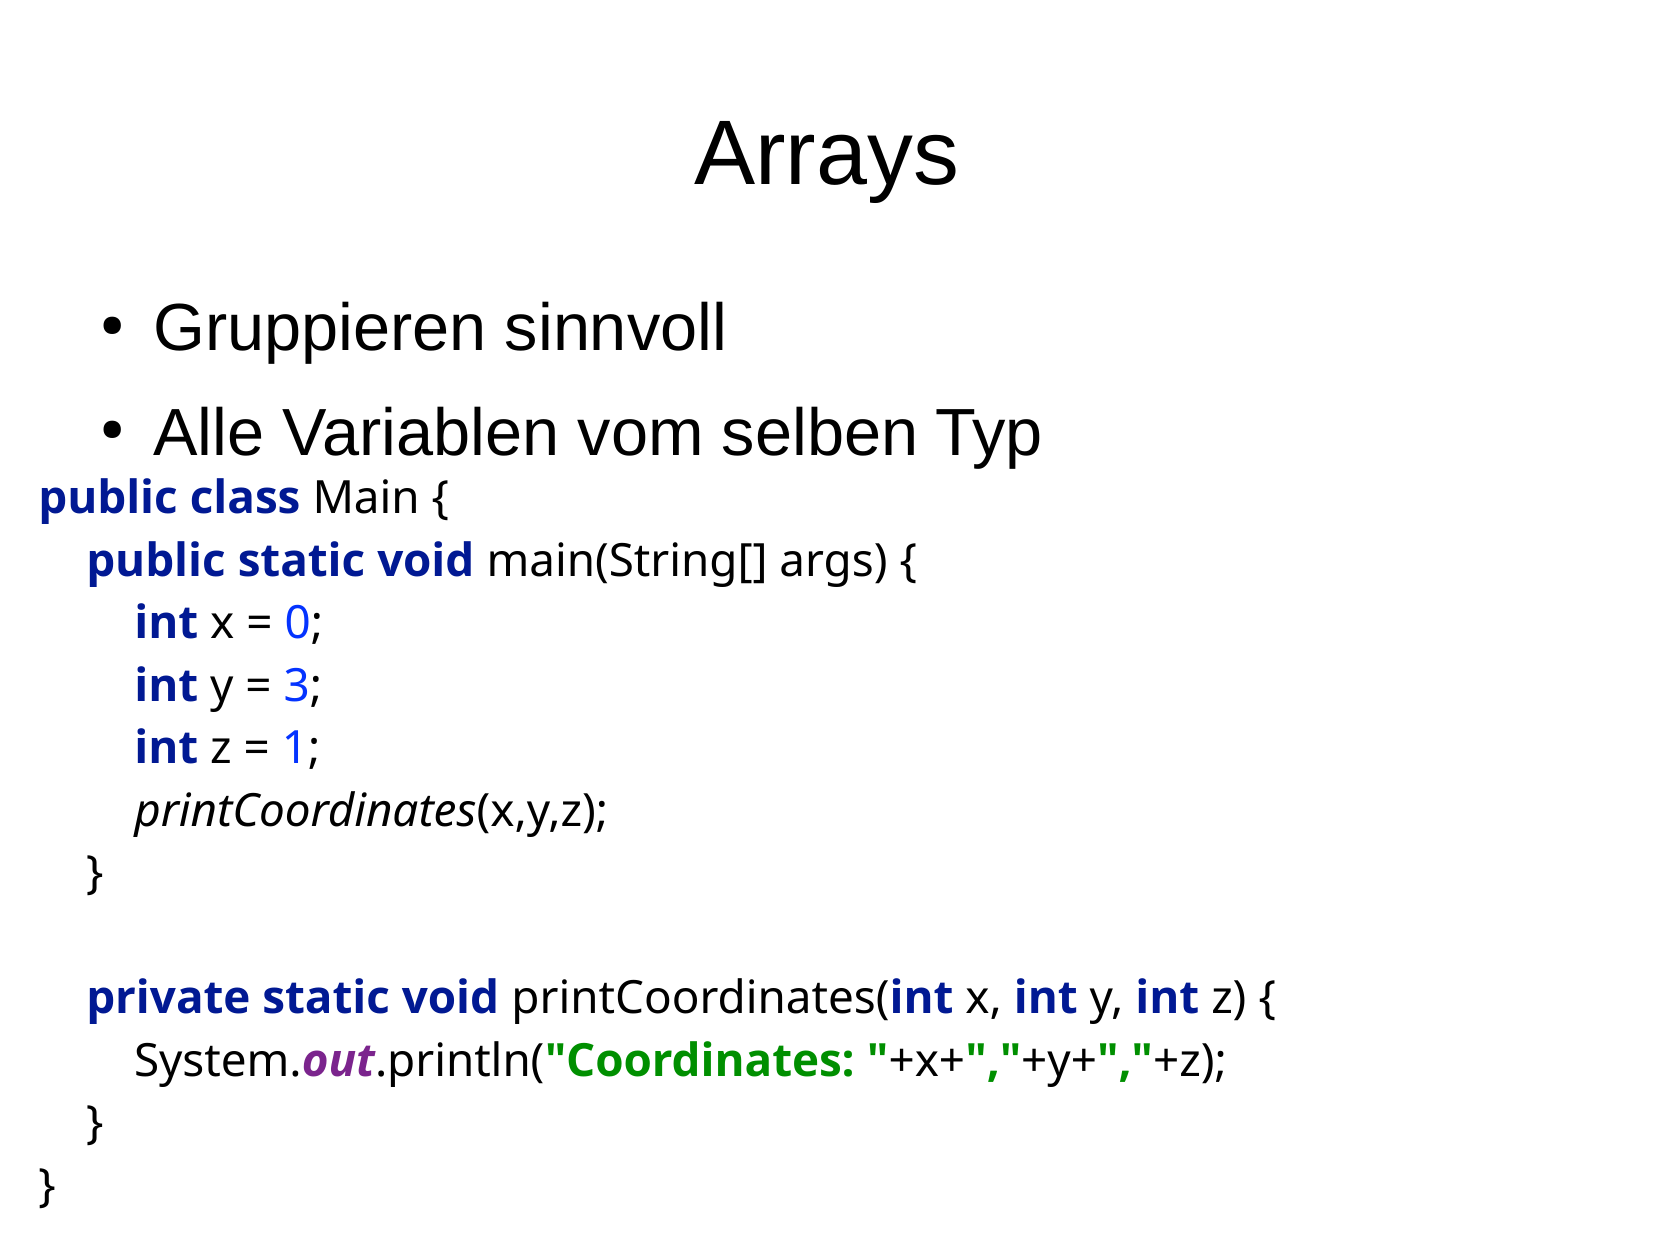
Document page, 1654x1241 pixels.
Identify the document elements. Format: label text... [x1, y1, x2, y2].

list public class Main { public static void main(String[] args) { int x = 0; int y = 3; int z = 1; printCoordinates(x,y,z); } private static void printCoordinates(int x, int y, int z) { System.out.println("Coordinates: "+x+","+y+","+z); } } [30, 453, 1654, 1227]
list Gruppieren sinnvoll Alle Variablen vom selben Typ [82, 290, 1571, 453]
title Arrays [82, 49, 1571, 257]
